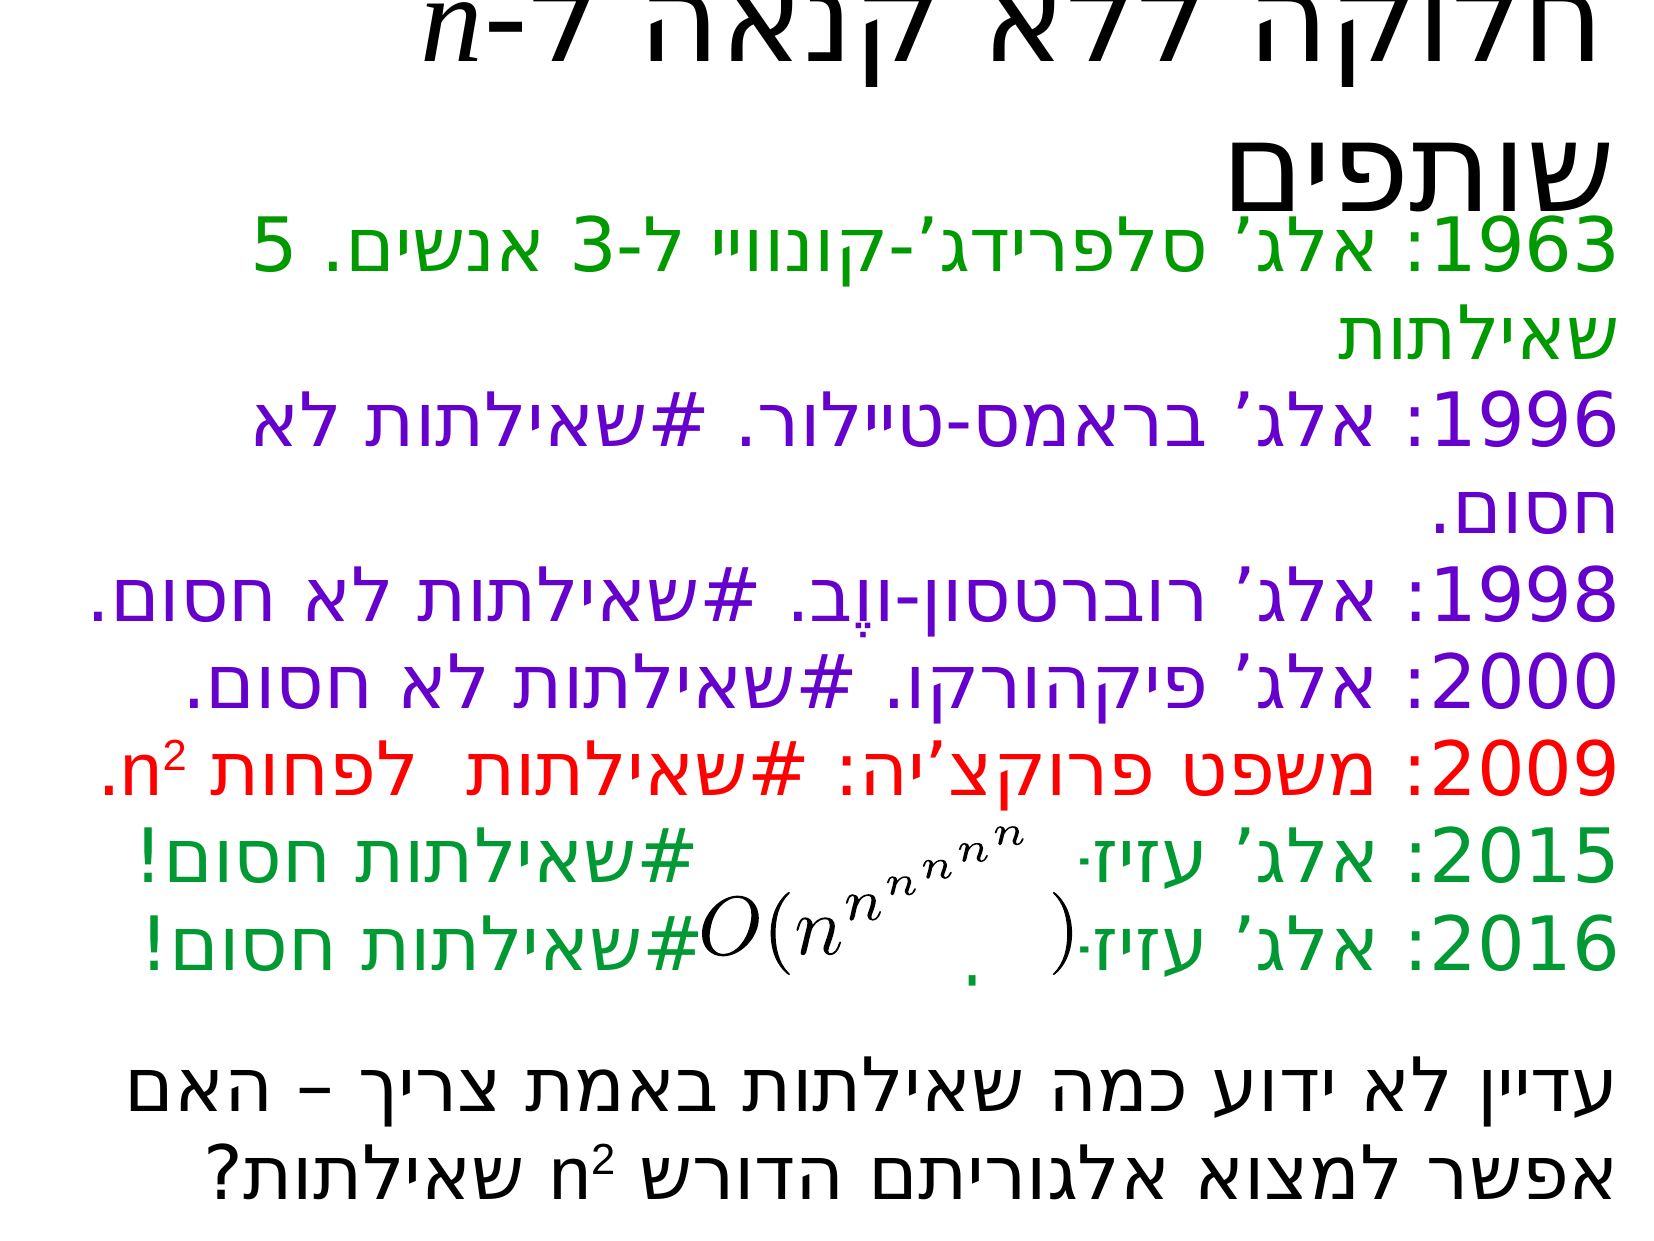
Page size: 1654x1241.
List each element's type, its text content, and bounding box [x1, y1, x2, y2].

title חלוקה ללא קנאה ל-n שותפים [30, 7, 1654, 166]
text_box 1963: אלג’ סלפרידג’-קונוויי ל-3 אנשים. 5 שאילתות 1996: אלג’ בראמס-טיילור. #שאילתות לא חסום. 1998: אלג’ רוברטסון-ווֶב. #שאילתות לא חסום. 2000: אלג’ פיקהורקו. #שאילתות לא חסום. 2009: משפט פרוקצ’יה: #שאילתות לפחות n2. 2015: אלג’ עזיז-מקנזי ל-4. #שאילתות חסום! 2016: אלג’ עזיז-מקנזי ל-n. #שאילתות חסום! [60, 195, 1636, 801]
text_box עדיין לא ידוע כמה שאילתות באמת צריך – האם אפשר למצוא אלגוריתם הדורש n2 שאילתות? [0, 1035, 1636, 1222]
text_box [698, 826, 1081, 976]
